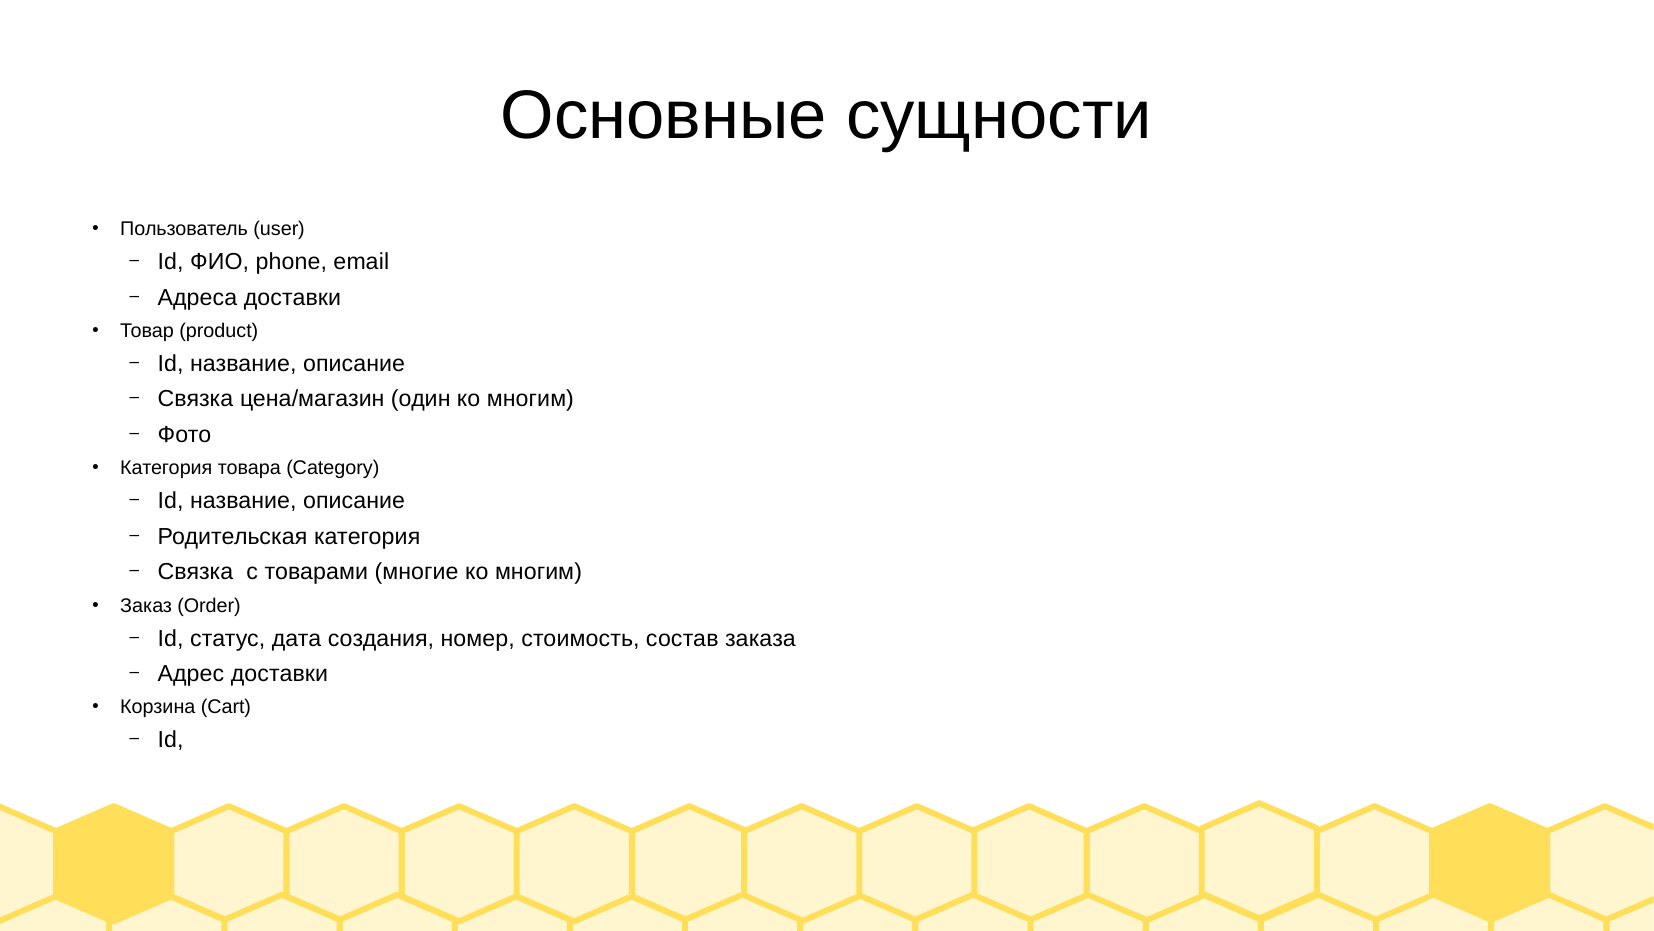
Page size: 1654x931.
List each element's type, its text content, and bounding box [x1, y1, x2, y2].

list Пользователь (user) Id, ФИО, phone, email Адреса доставки Товар (product) Id, название, описание Связка цена/магазин (один ко многим) Фото Категория товара (Category) Id, название, описание Родительская категория Связка с товарами (многие ко многим) Заказ (Order) Id, статус, дата создания, номер, стоимость, состав заказа Адрес доставки Корзина (Cart) Id, [82, 217, 1571, 758]
title Основные сущности [82, 37, 1571, 193]
